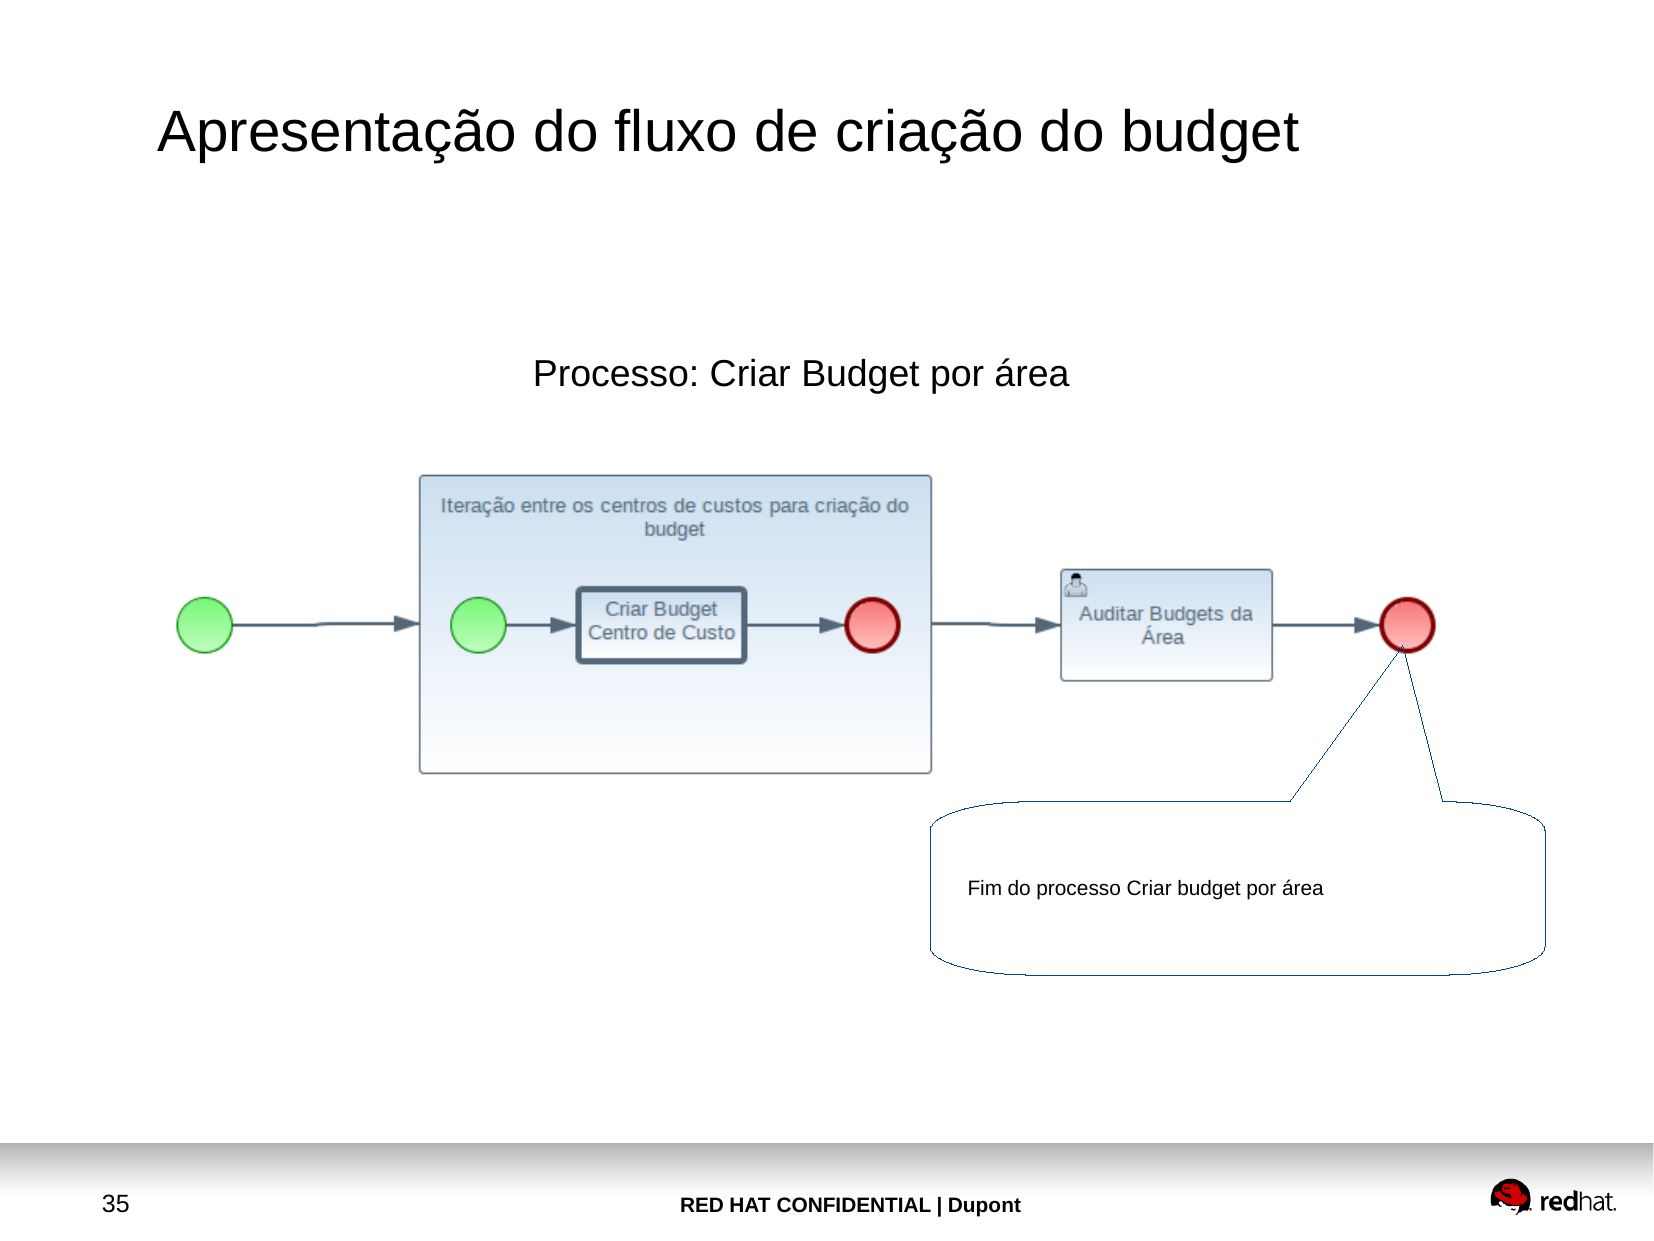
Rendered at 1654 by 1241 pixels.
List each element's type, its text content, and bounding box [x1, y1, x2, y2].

text_box Apresentação do fluxo de criação do budget [82, 37, 1571, 226]
picture [0, 1143, 1654, 1241]
text_box Fim do processo Criar budget por área [930, 645, 1546, 976]
text_box Processo: Criar Budget por área [518, 345, 1096, 402]
picture [144, 428, 1511, 812]
